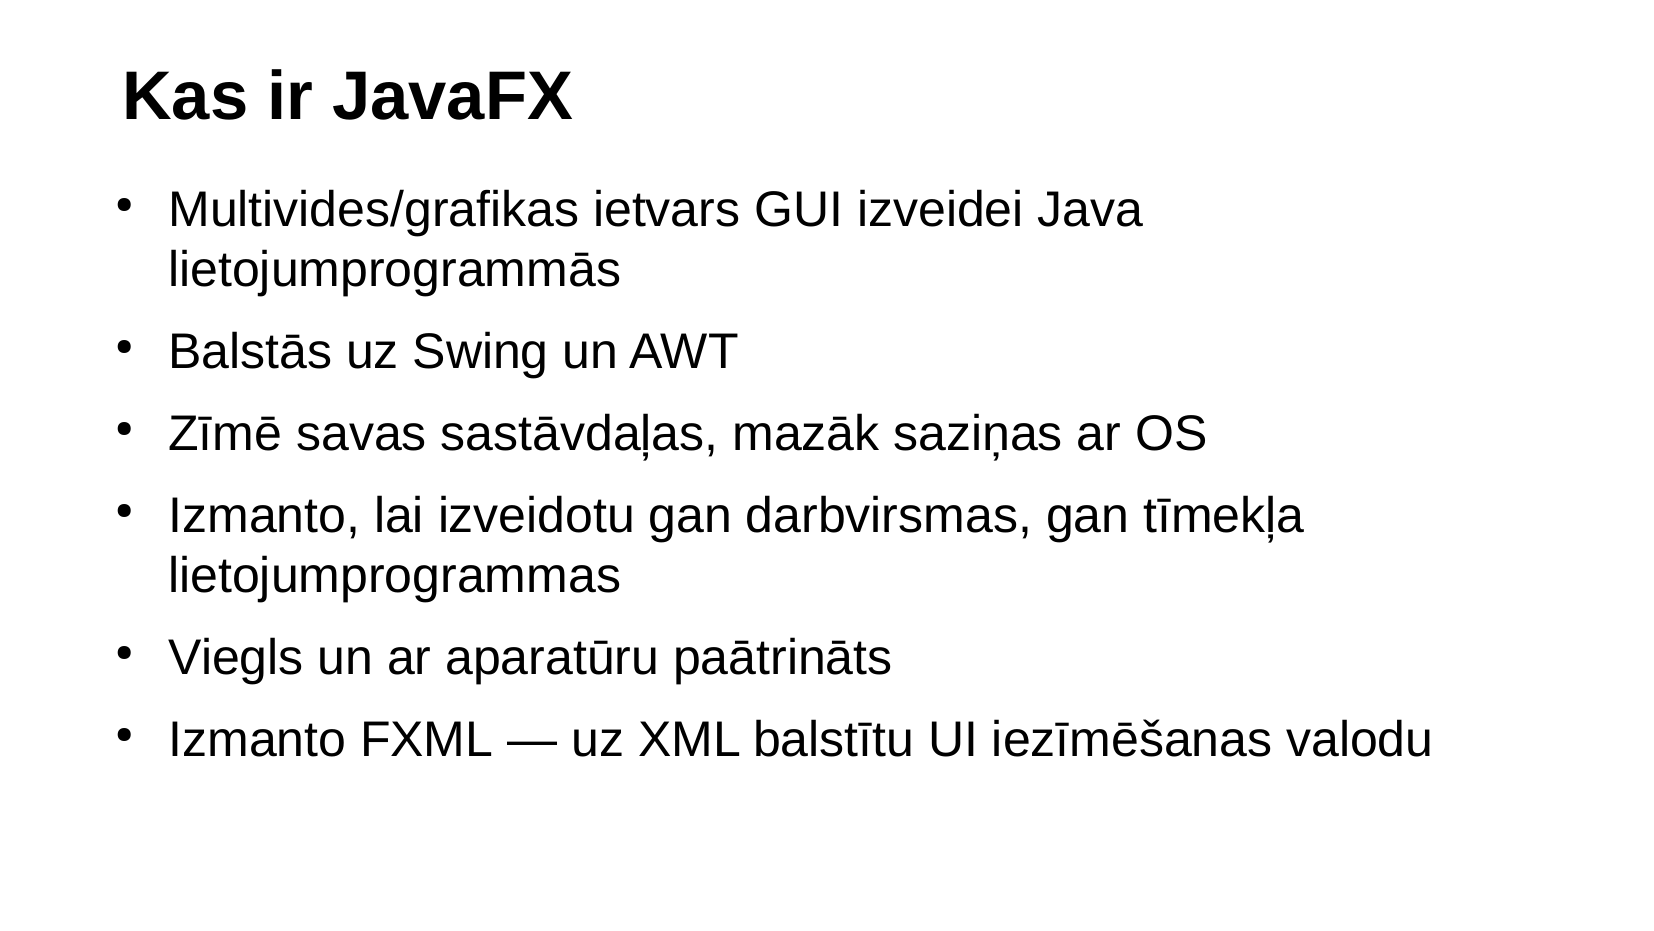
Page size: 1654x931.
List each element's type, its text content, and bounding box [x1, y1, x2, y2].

list Multivides/grafikas ietvars GUI izveidei Java lietojumprogrammās Balstās uz Swing un AWT Zīmē savas sastāvdaļas, mazāk saziņas ar OS Izmanto, lai izveidotu gan darbvirsmas, gan tīmekļa lietojumprogrammas Viegls un ar aparatūru paātrināts Izmanto FXML — uz XML balstītu UI iezīmēšanas valodu [82, 168, 1538, 889]
title Kas ir JavaFX [82, 37, 1571, 147]
